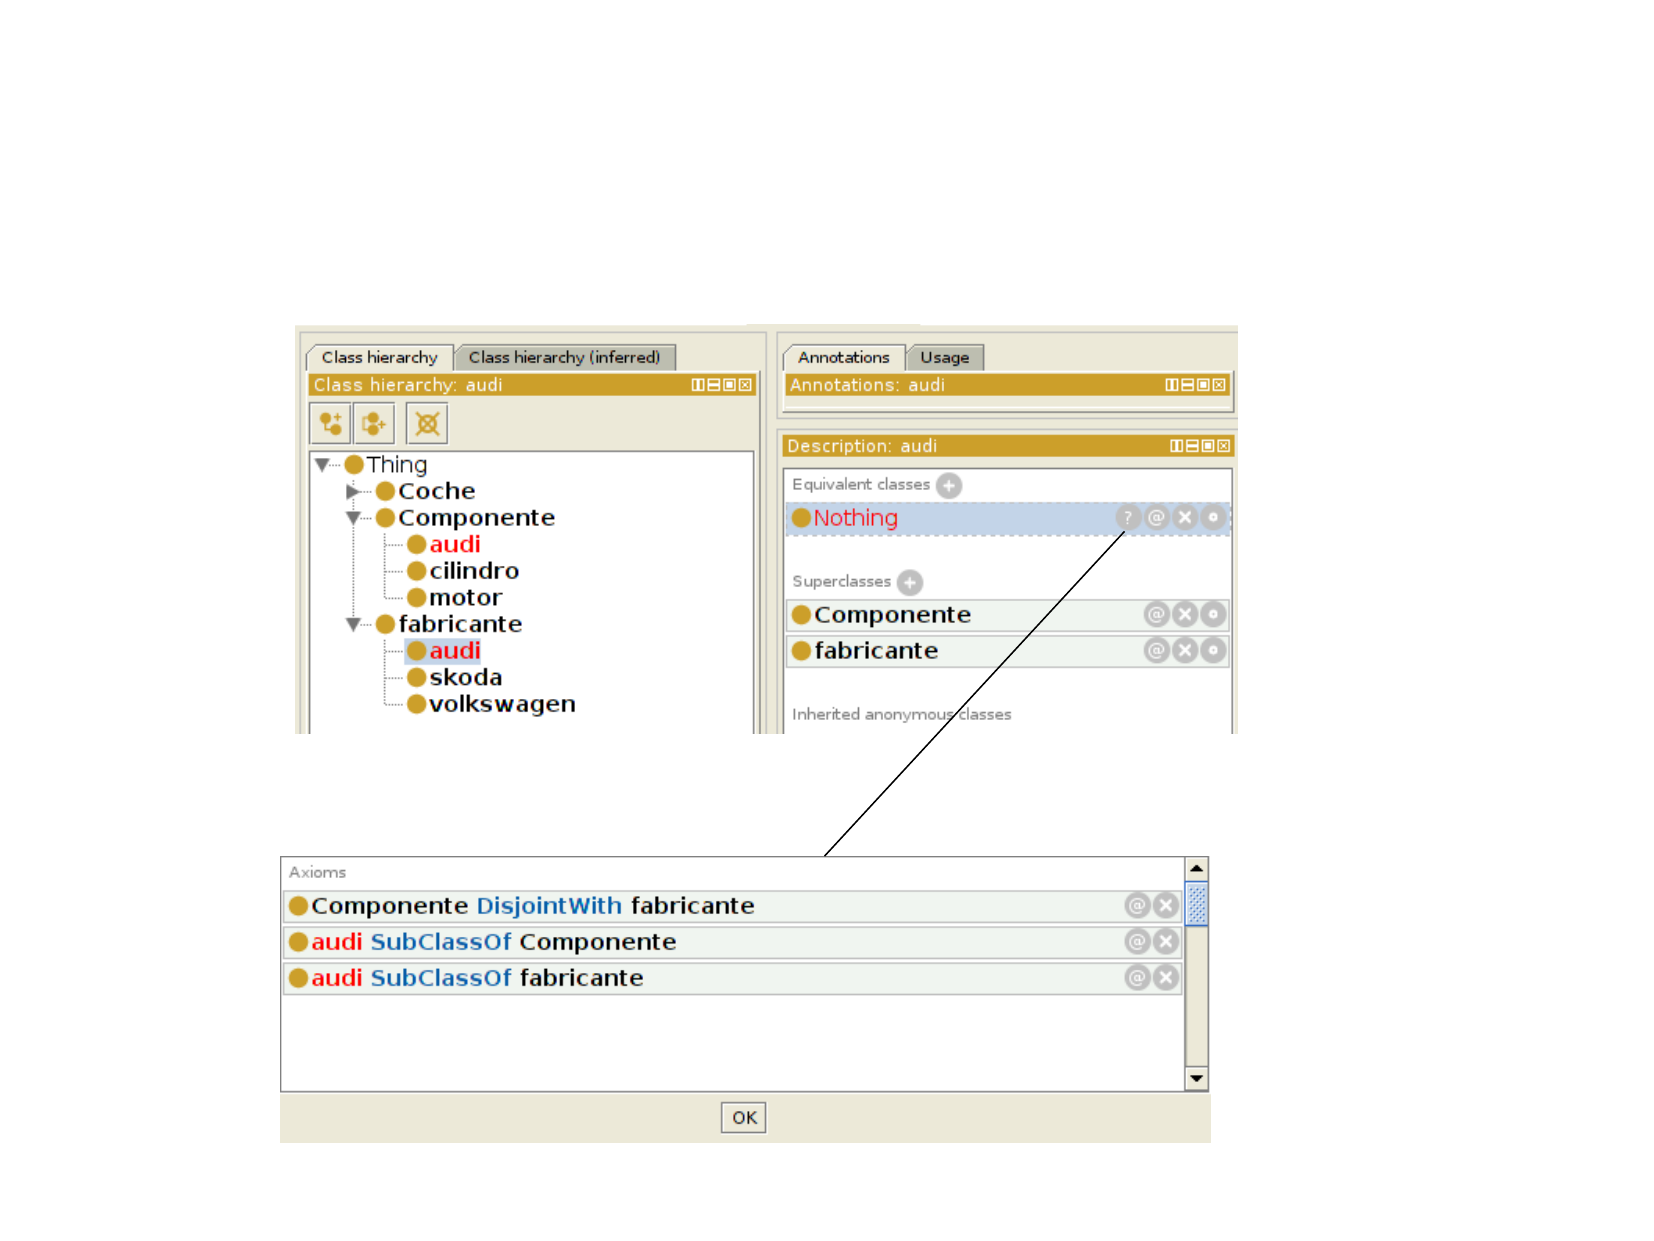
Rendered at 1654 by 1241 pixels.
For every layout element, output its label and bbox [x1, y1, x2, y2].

picture [295, 324, 1238, 735]
picture [280, 856, 1211, 1143]
